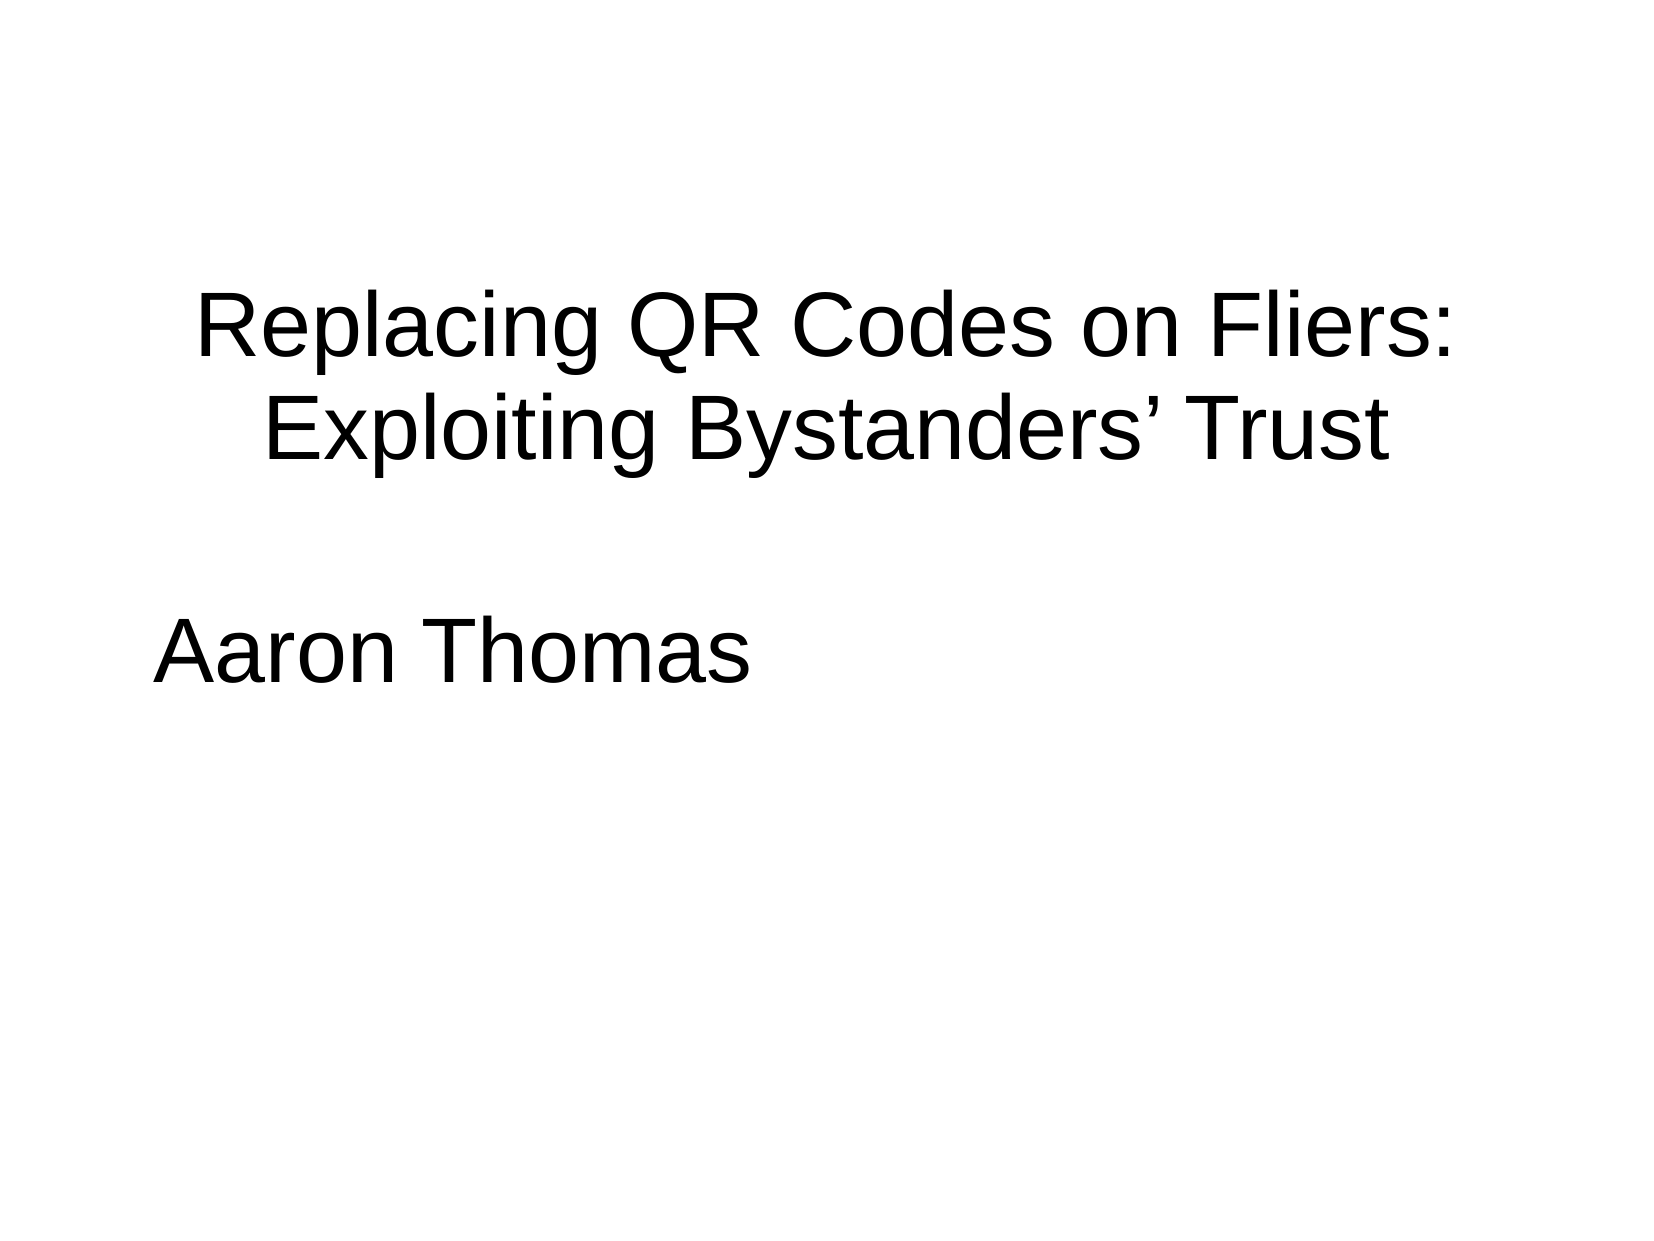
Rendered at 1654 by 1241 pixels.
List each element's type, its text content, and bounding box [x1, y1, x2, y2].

title Replacing QR Codes on Fliers: Exploiting Bystanders’ Trust [82, 272, 1571, 481]
list Aaron Thomas [82, 600, 1571, 1010]
